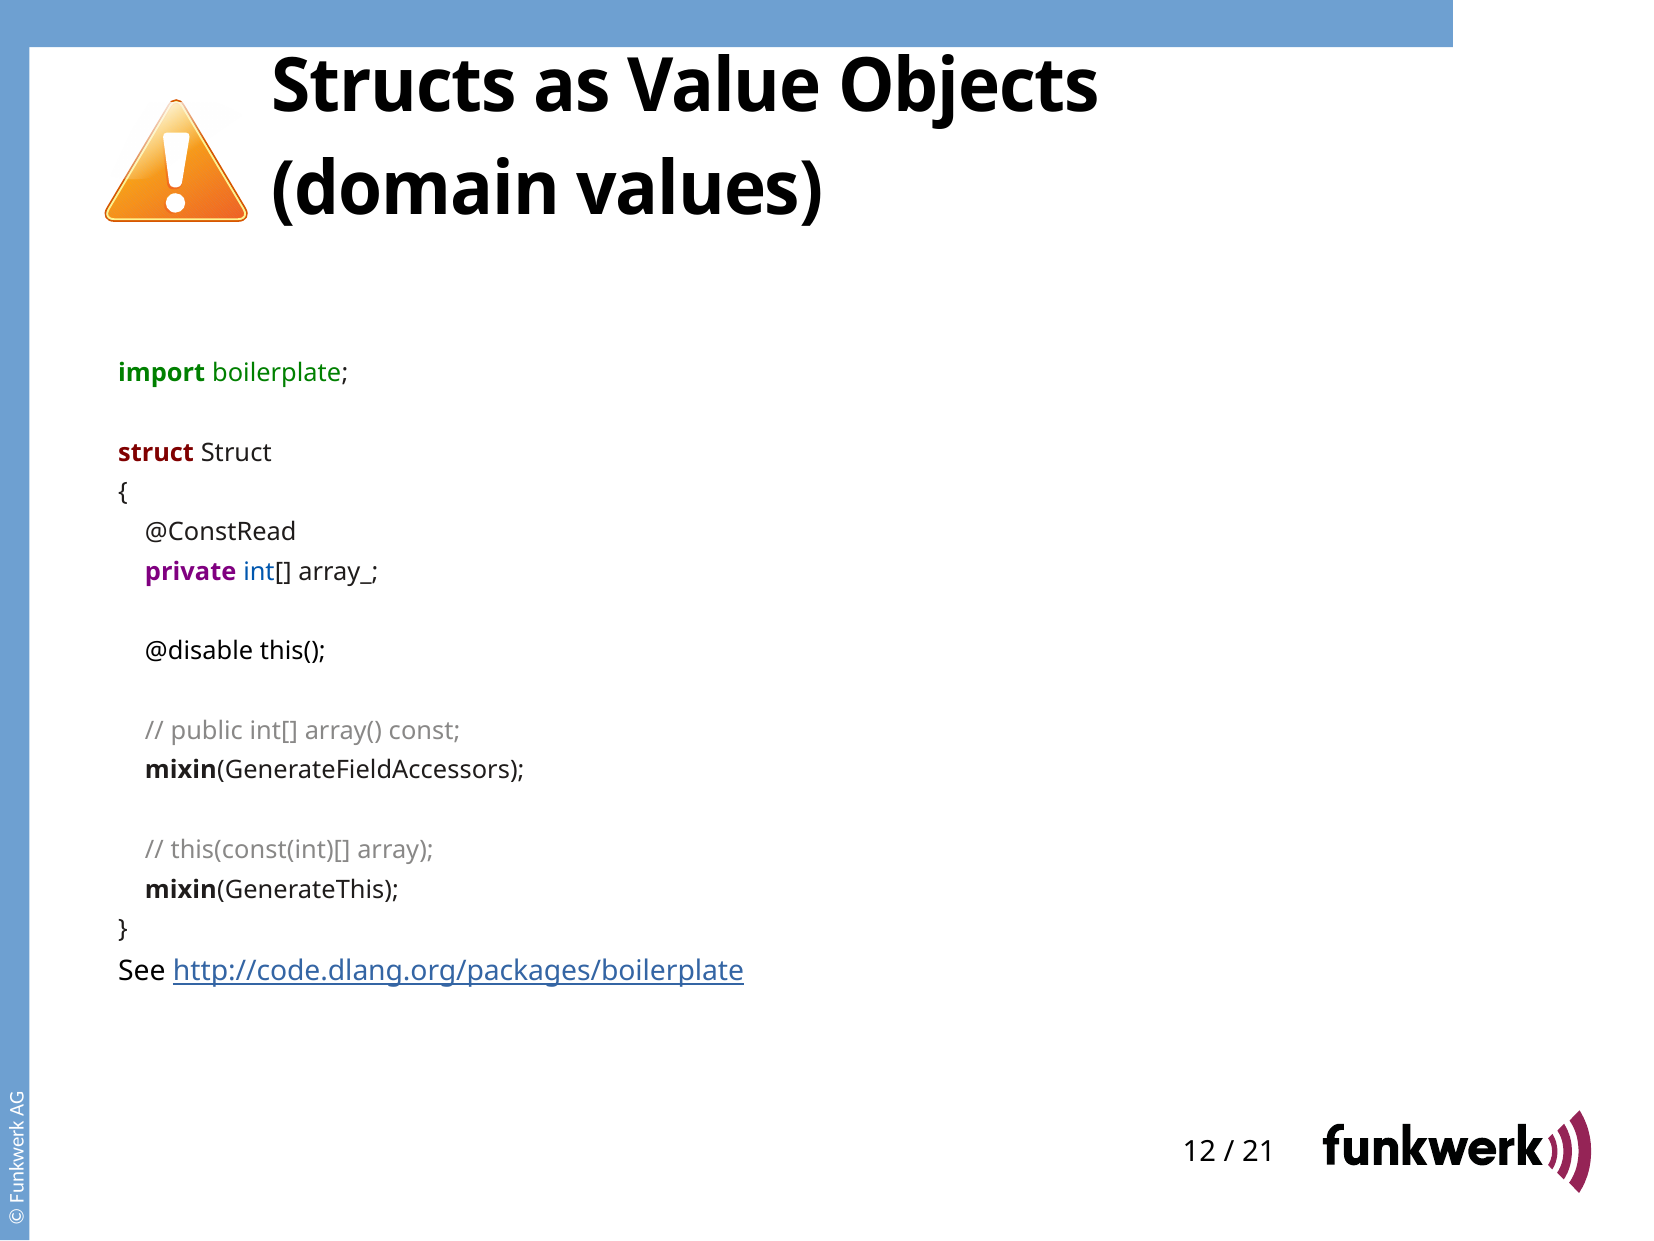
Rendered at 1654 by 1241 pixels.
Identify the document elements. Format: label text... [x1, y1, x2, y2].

title Structs as Value Objects (domain values) [271, 31, 1453, 237]
list import boilerplate; struct Struct { @ConstRead private int[] array_; @disable this(); // public int[] array() const; mixin(GenerateFieldAccessors); // this(const(int)[] array); mixin(GenerateThis); } See http://code.dlang.org/packages/boilerplate [118, 354, 1571, 1010]
